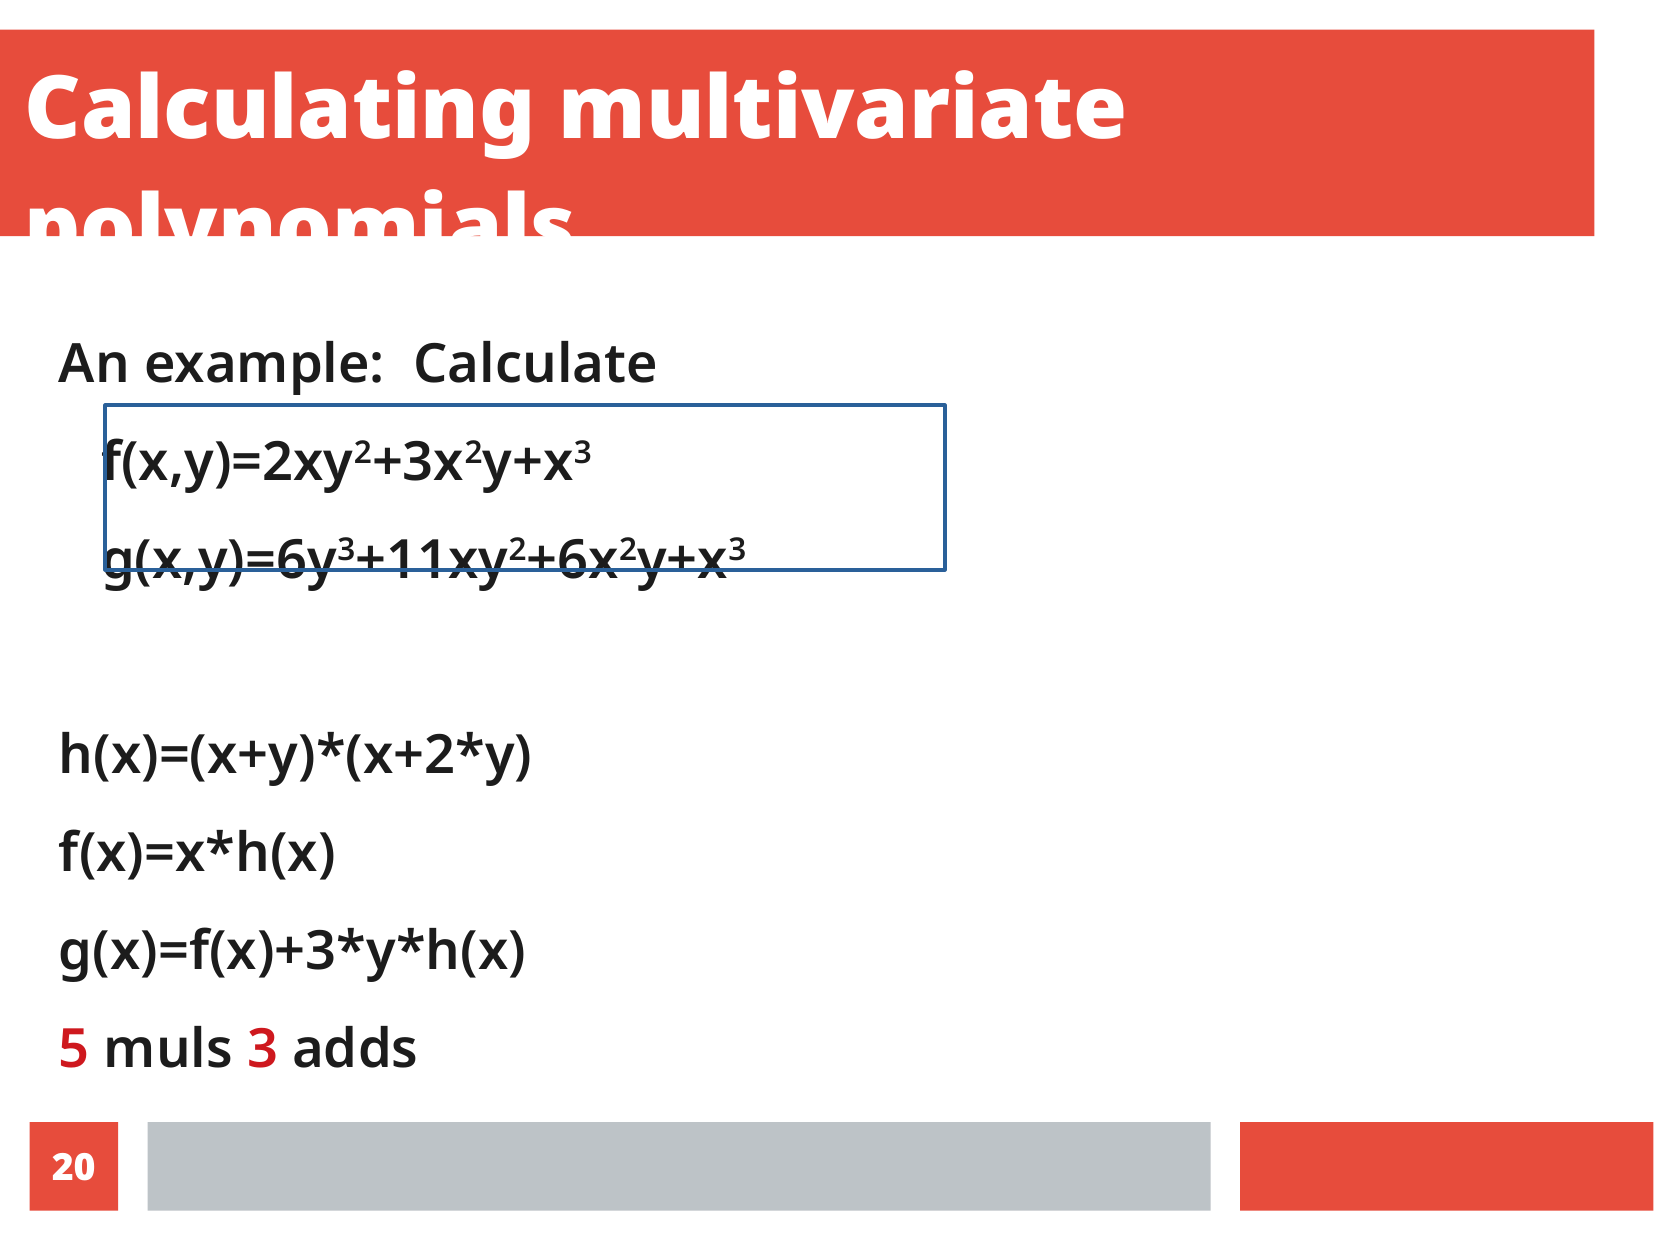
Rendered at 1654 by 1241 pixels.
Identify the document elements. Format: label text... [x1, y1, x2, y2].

title Calculating multivariate polynomials [24, 45, 1561, 193]
text_box [105, 405, 946, 571]
list An example: Calculate f(x,y)=2xy2+3x2y+x3 g(x,y)=6y3+11xy2+6x2y+x3 h(x)=(x+y)*(x+2*y) f(x)=x*h(x) g(x)=f(x)+3*y*h(x) 5 muls 3 adds [59, 324, 1565, 1093]
